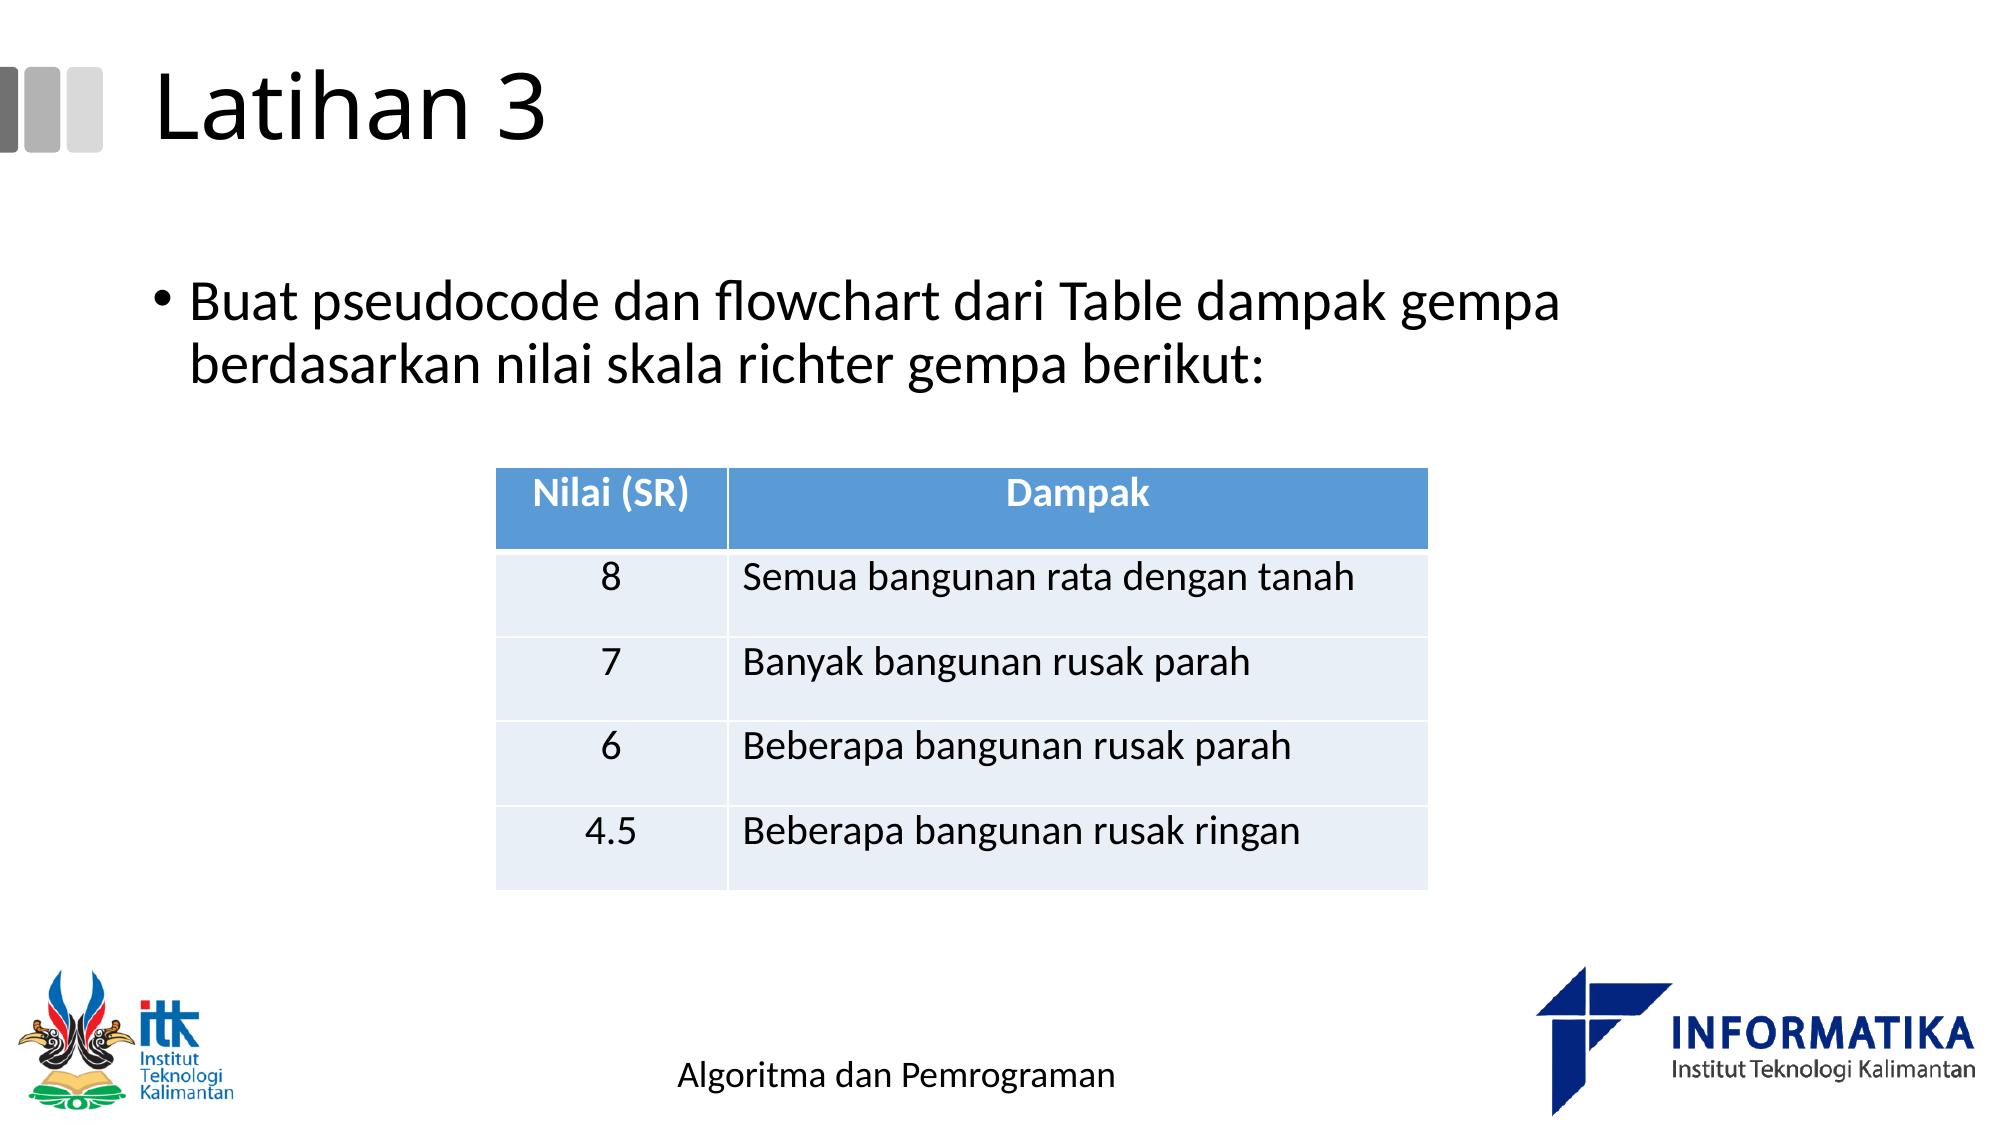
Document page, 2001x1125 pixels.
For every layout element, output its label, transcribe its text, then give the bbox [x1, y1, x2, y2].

table_cell 7 [496, 638, 727, 720]
table_cell Beberapa bangunan rusak ringan [729, 807, 1428, 890]
table_cell Semua bangunan rata dengan tanah [729, 555, 1428, 636]
table_header Dampak [729, 468, 1428, 549]
table_header Nilai (SR) [496, 468, 727, 549]
table_cell 8 [496, 555, 727, 636]
text_box Latihan 3 [137, 1, 1863, 219]
picture [0, 935, 252, 1125]
table_cell 4.5 [496, 807, 727, 890]
table_cell Banyak bangunan rusak parah [729, 638, 1428, 720]
table_cell Beberapa bangunan rusak parah [729, 722, 1428, 805]
table_cell 6 [496, 722, 727, 805]
text_box Buat pseudocode dan flowchart dari Table dampak gempa berdasarkan nilai skala richter gempa berikut: [137, 262, 1863, 977]
picture [1534, 965, 1976, 1118]
text_box Algoritma dan Pemrograman [662, 1042, 1338, 1103]
